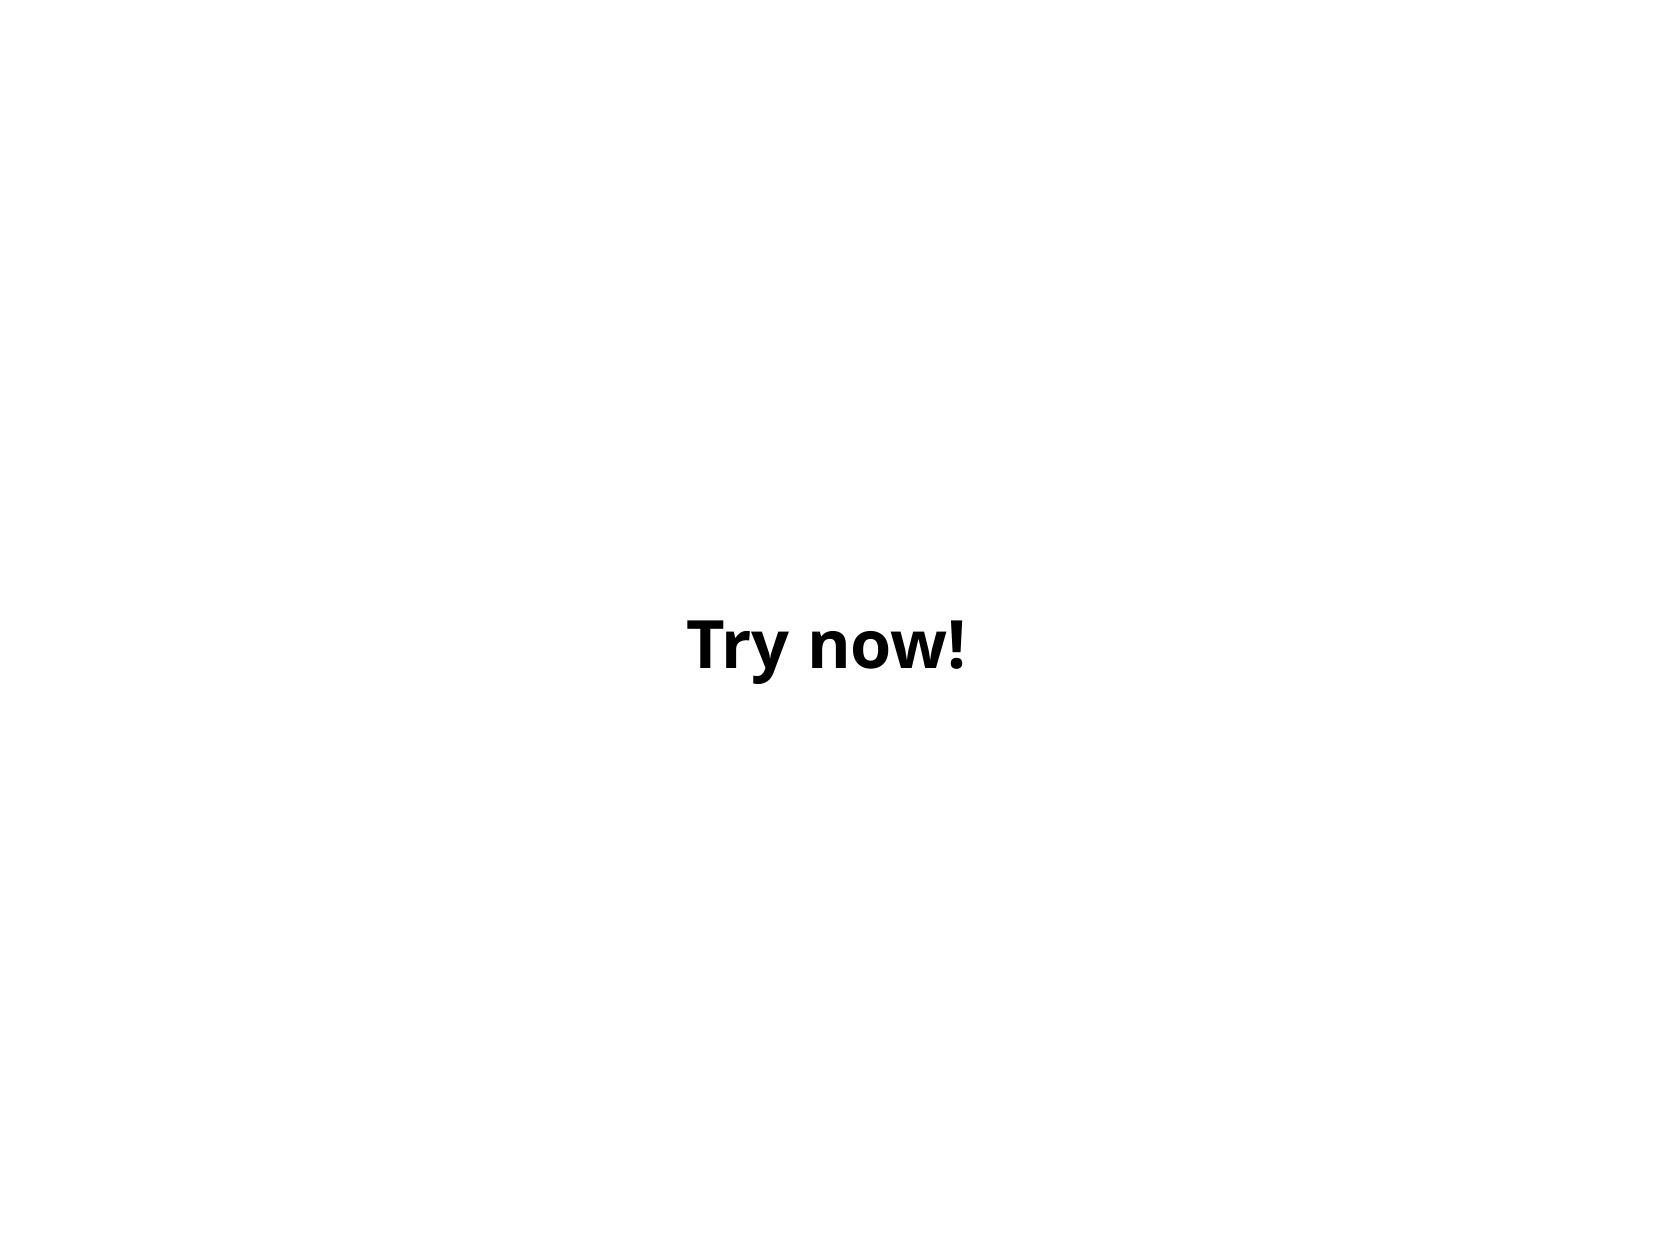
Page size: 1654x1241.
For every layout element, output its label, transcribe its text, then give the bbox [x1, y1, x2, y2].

subtitle Try now! [82, 140, 1571, 1101]
